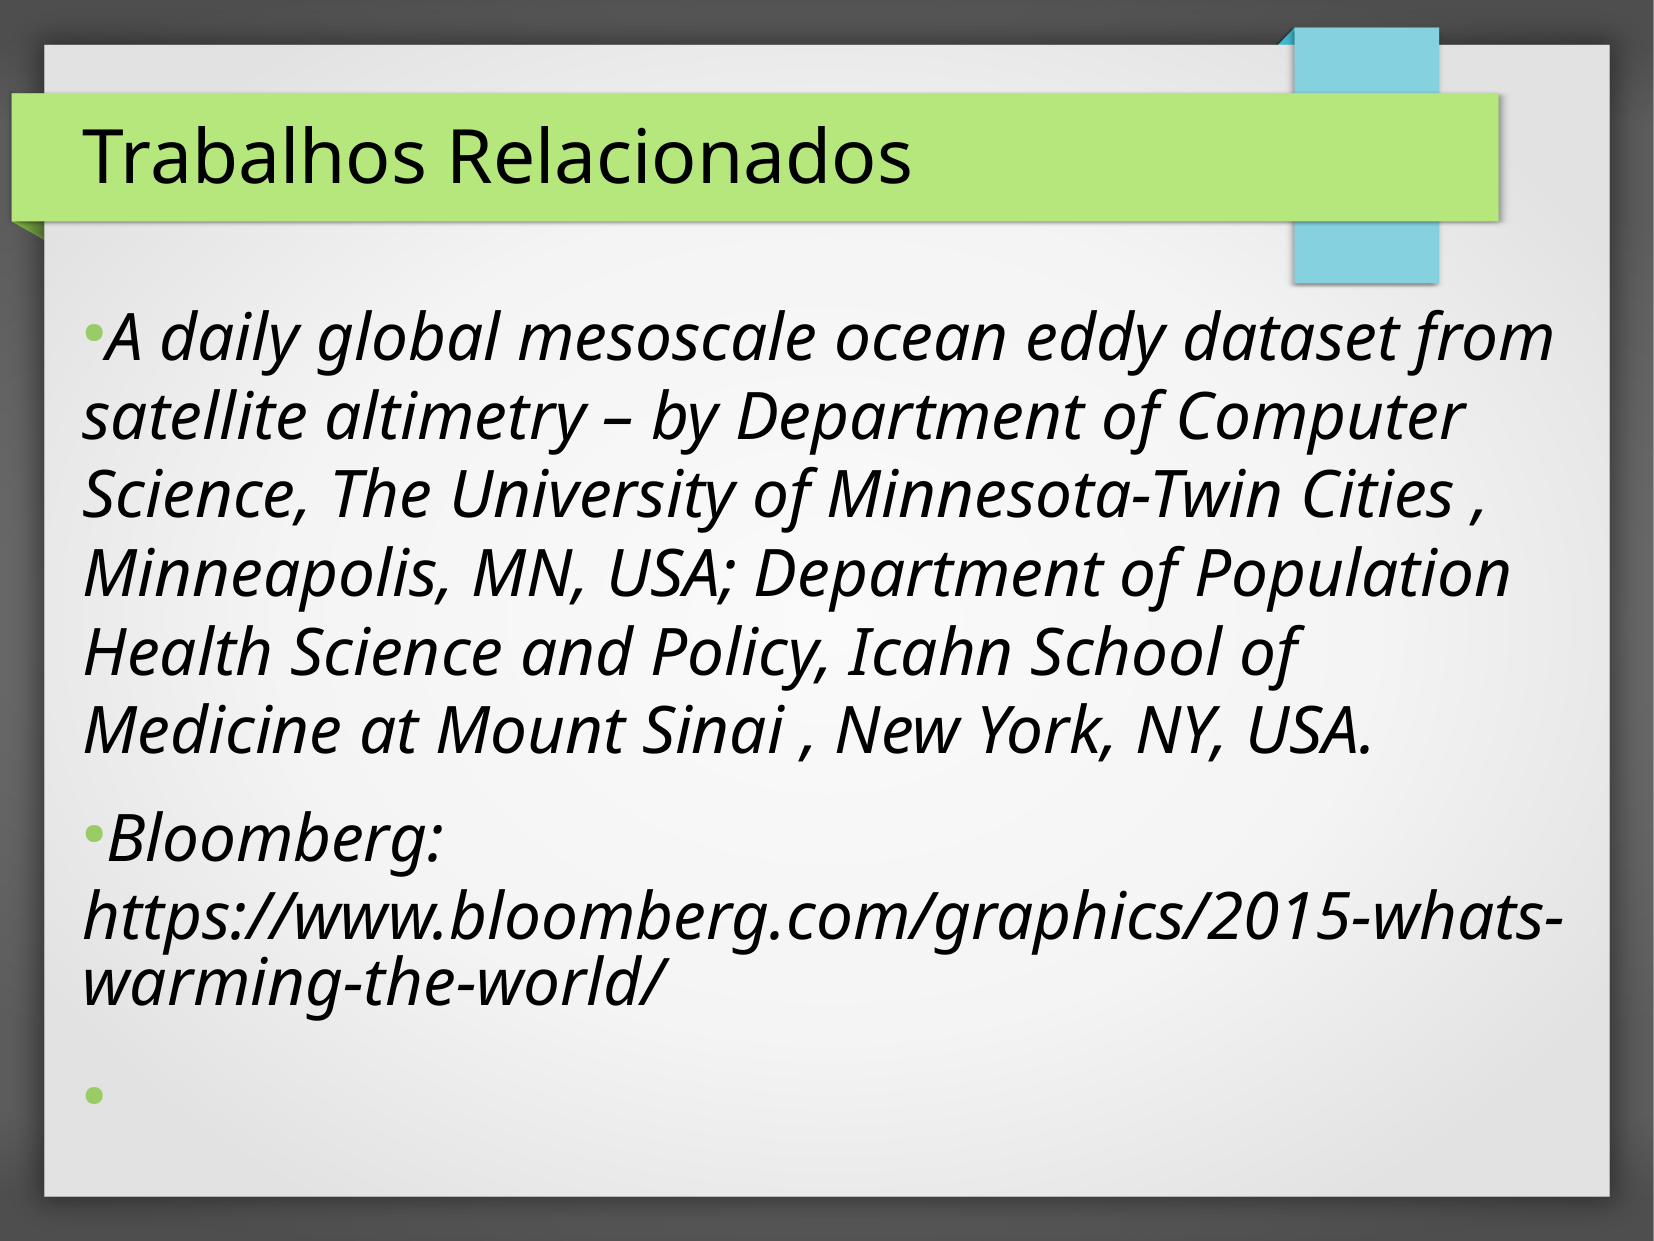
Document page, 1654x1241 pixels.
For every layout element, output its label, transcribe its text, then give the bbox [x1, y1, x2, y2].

title Trabalhos Relacionados [82, 94, 1264, 213]
list A daily global mesoscale ocean eddy dataset from satellite altimetry – by Department of Computer Science, The University of Minnesota-Twin Cities , Minneapolis, MN, USA; Department of Population Health Science and Policy, Icahn School of Medicine at Mount Sinai , New York, NY, USA. Bloomberg: https://www.bloomberg.com/graphics/2015-whats-warming-the-world/ [82, 295, 1571, 1015]
